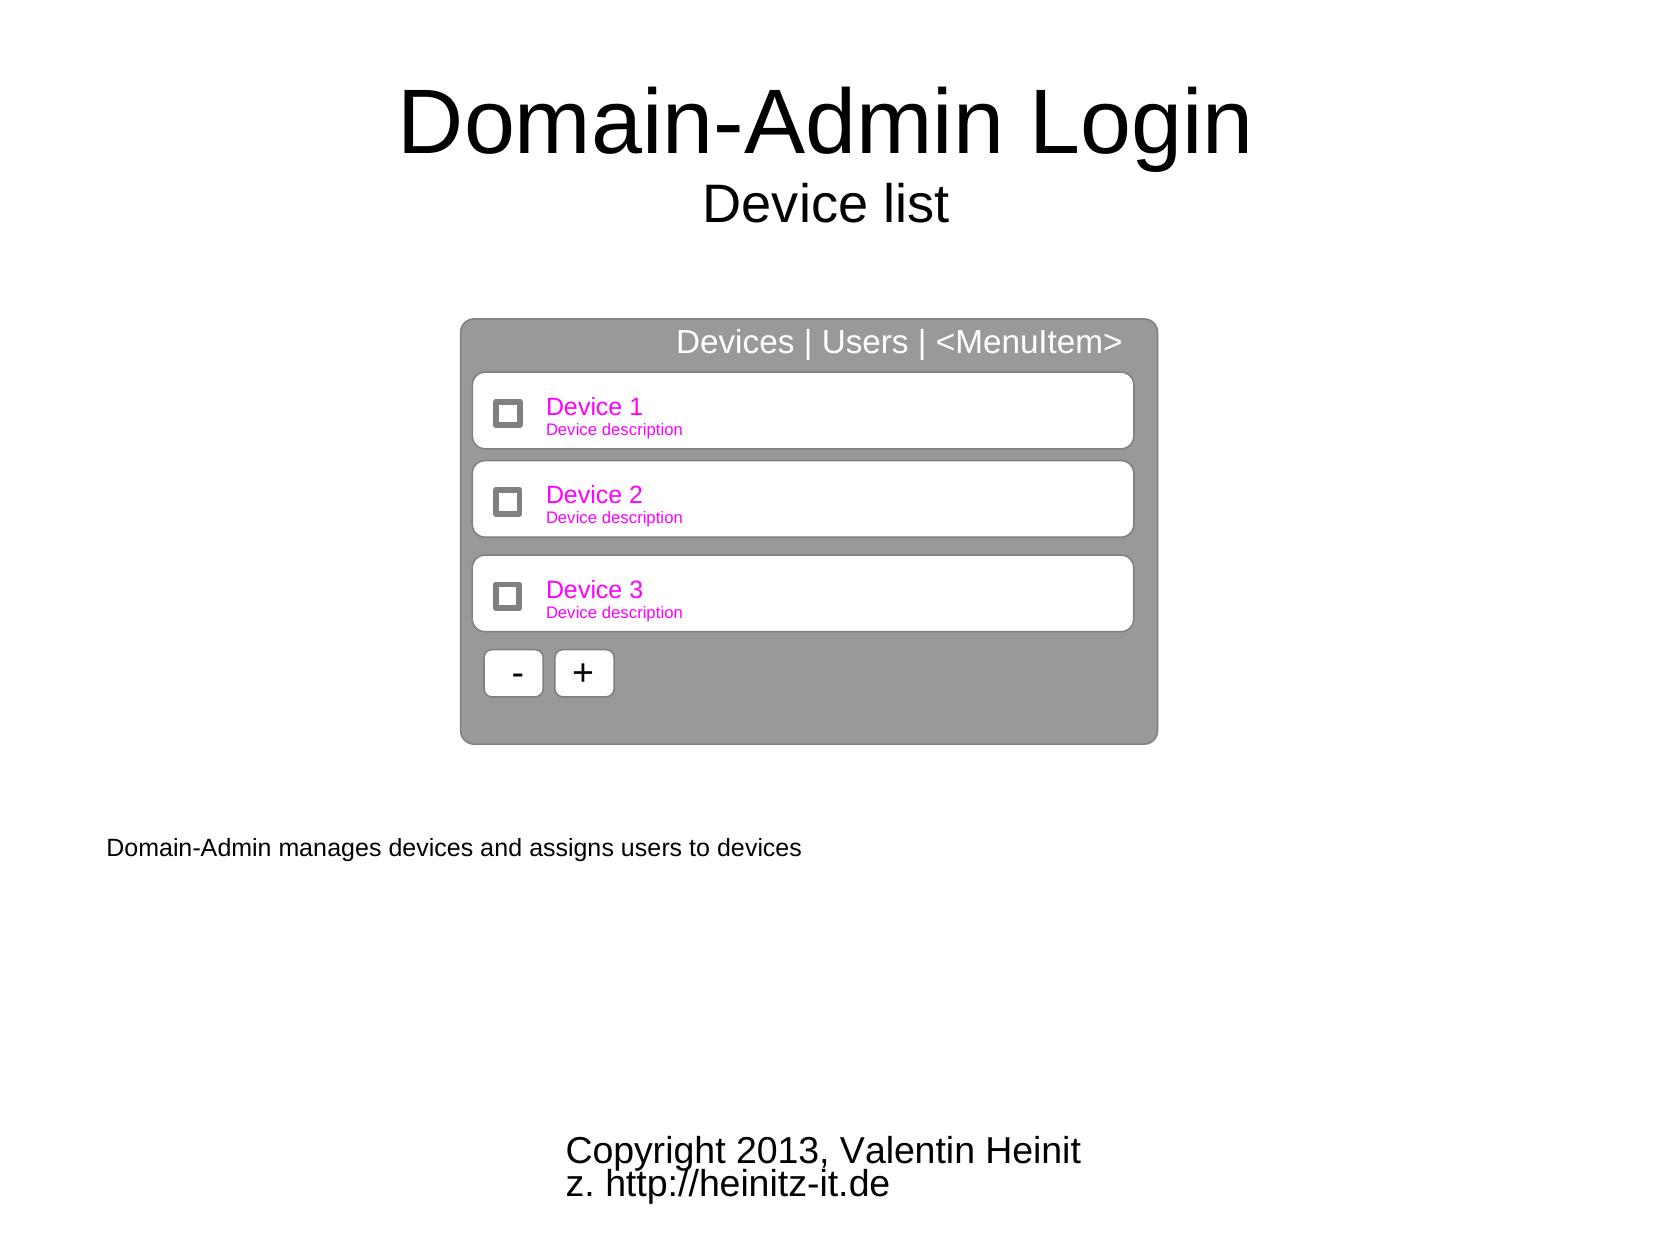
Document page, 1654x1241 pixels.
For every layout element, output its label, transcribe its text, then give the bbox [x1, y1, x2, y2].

list Domain-Admin manages devices and assigns users to devices [106, 826, 1595, 922]
text_box Device 3 Device description [531, 566, 832, 620]
text_box [460, 318, 1158, 745]
text_box Device 2 Device description [531, 472, 832, 526]
title Domain-Admin Login Device list [82, 49, 1571, 257]
text_box Devices | Users | <MenuItem> [661, 314, 951, 367]
text_box - [484, 649, 544, 697]
text_box + [554, 649, 615, 697]
text_box Device 1 Device description [531, 383, 832, 438]
